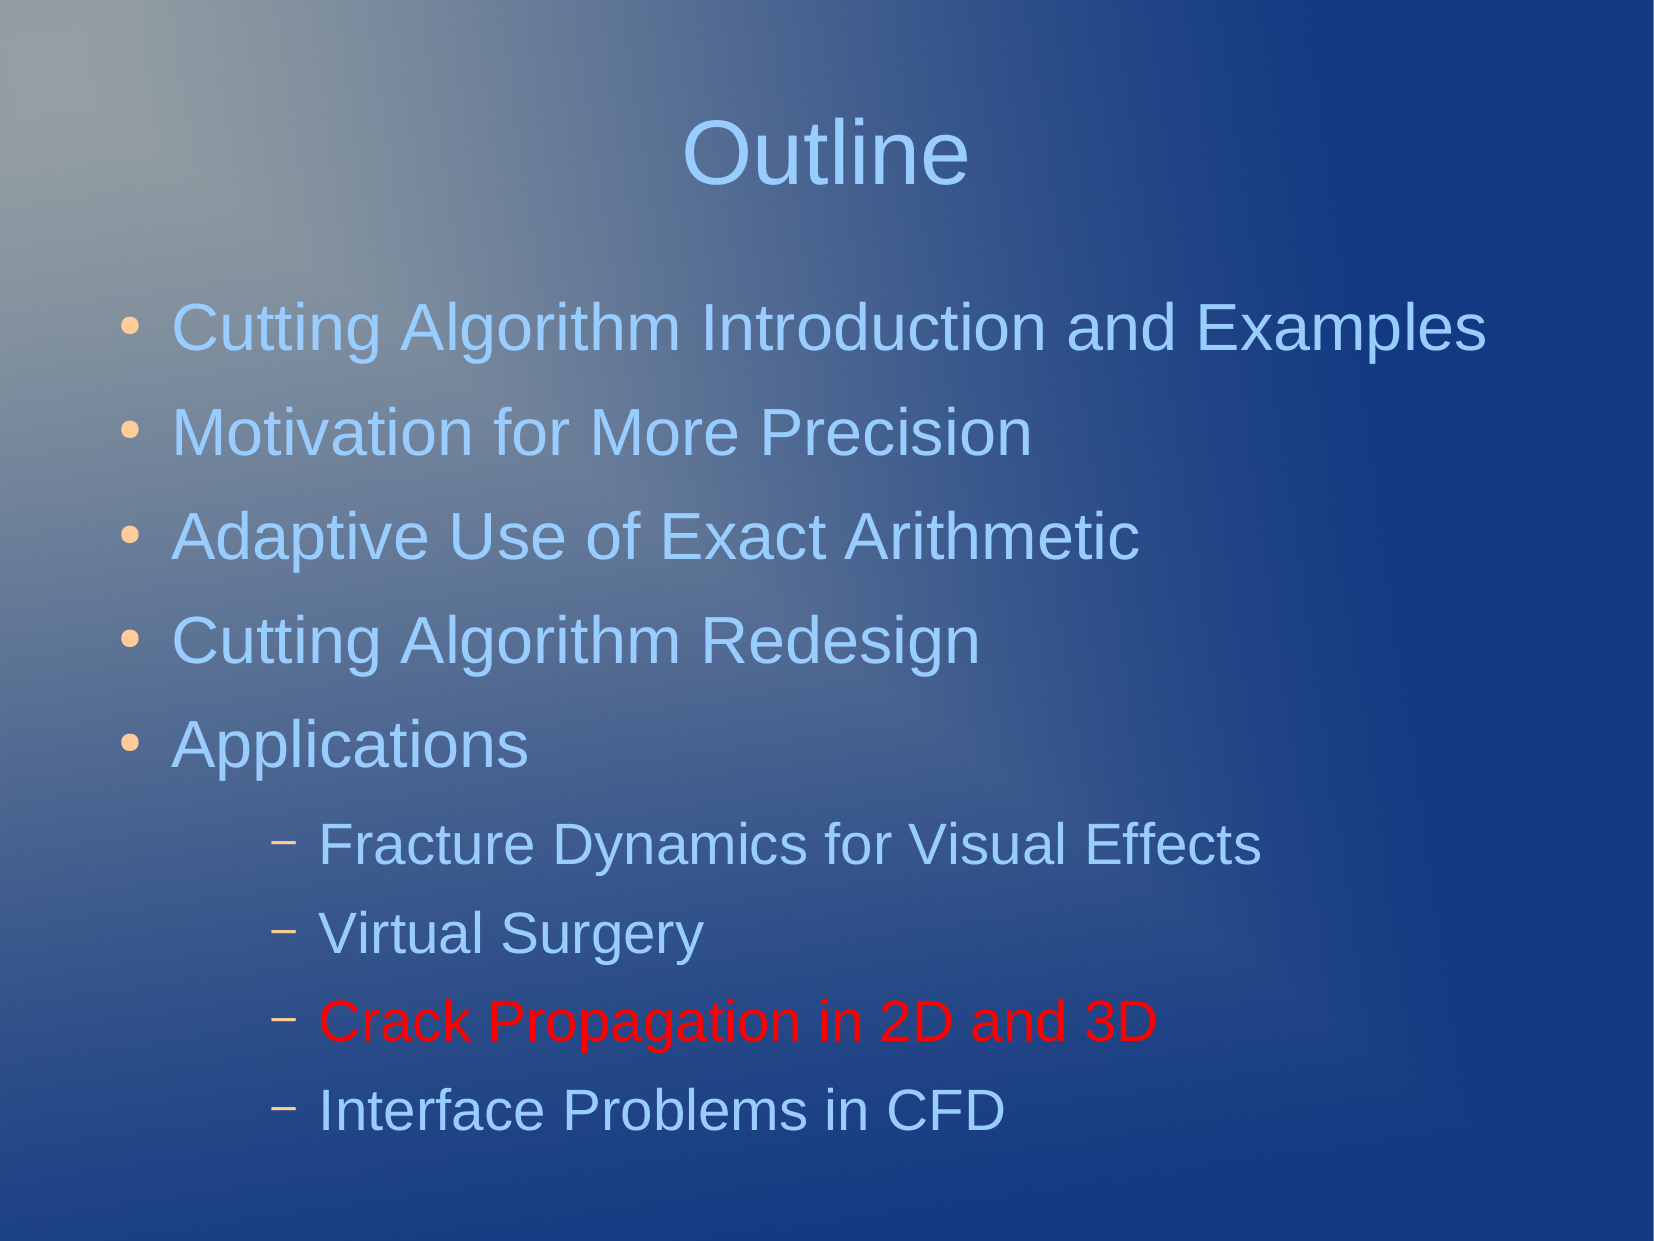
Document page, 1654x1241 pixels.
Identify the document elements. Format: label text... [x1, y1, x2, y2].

picture [0, 0, 1654, 1241]
title Outline [82, 49, 1571, 257]
list Cutting Algorithm Introduction and Examples Motivation for More Precision Adaptive Use of Exact Arithmetic Cutting Algorithm Redesign Applications Fracture Dynamics for Visual Effects Virtual Surgery Crack Propagation in 2D and 3D Interface Problems in CFD [82, 290, 1571, 1142]
